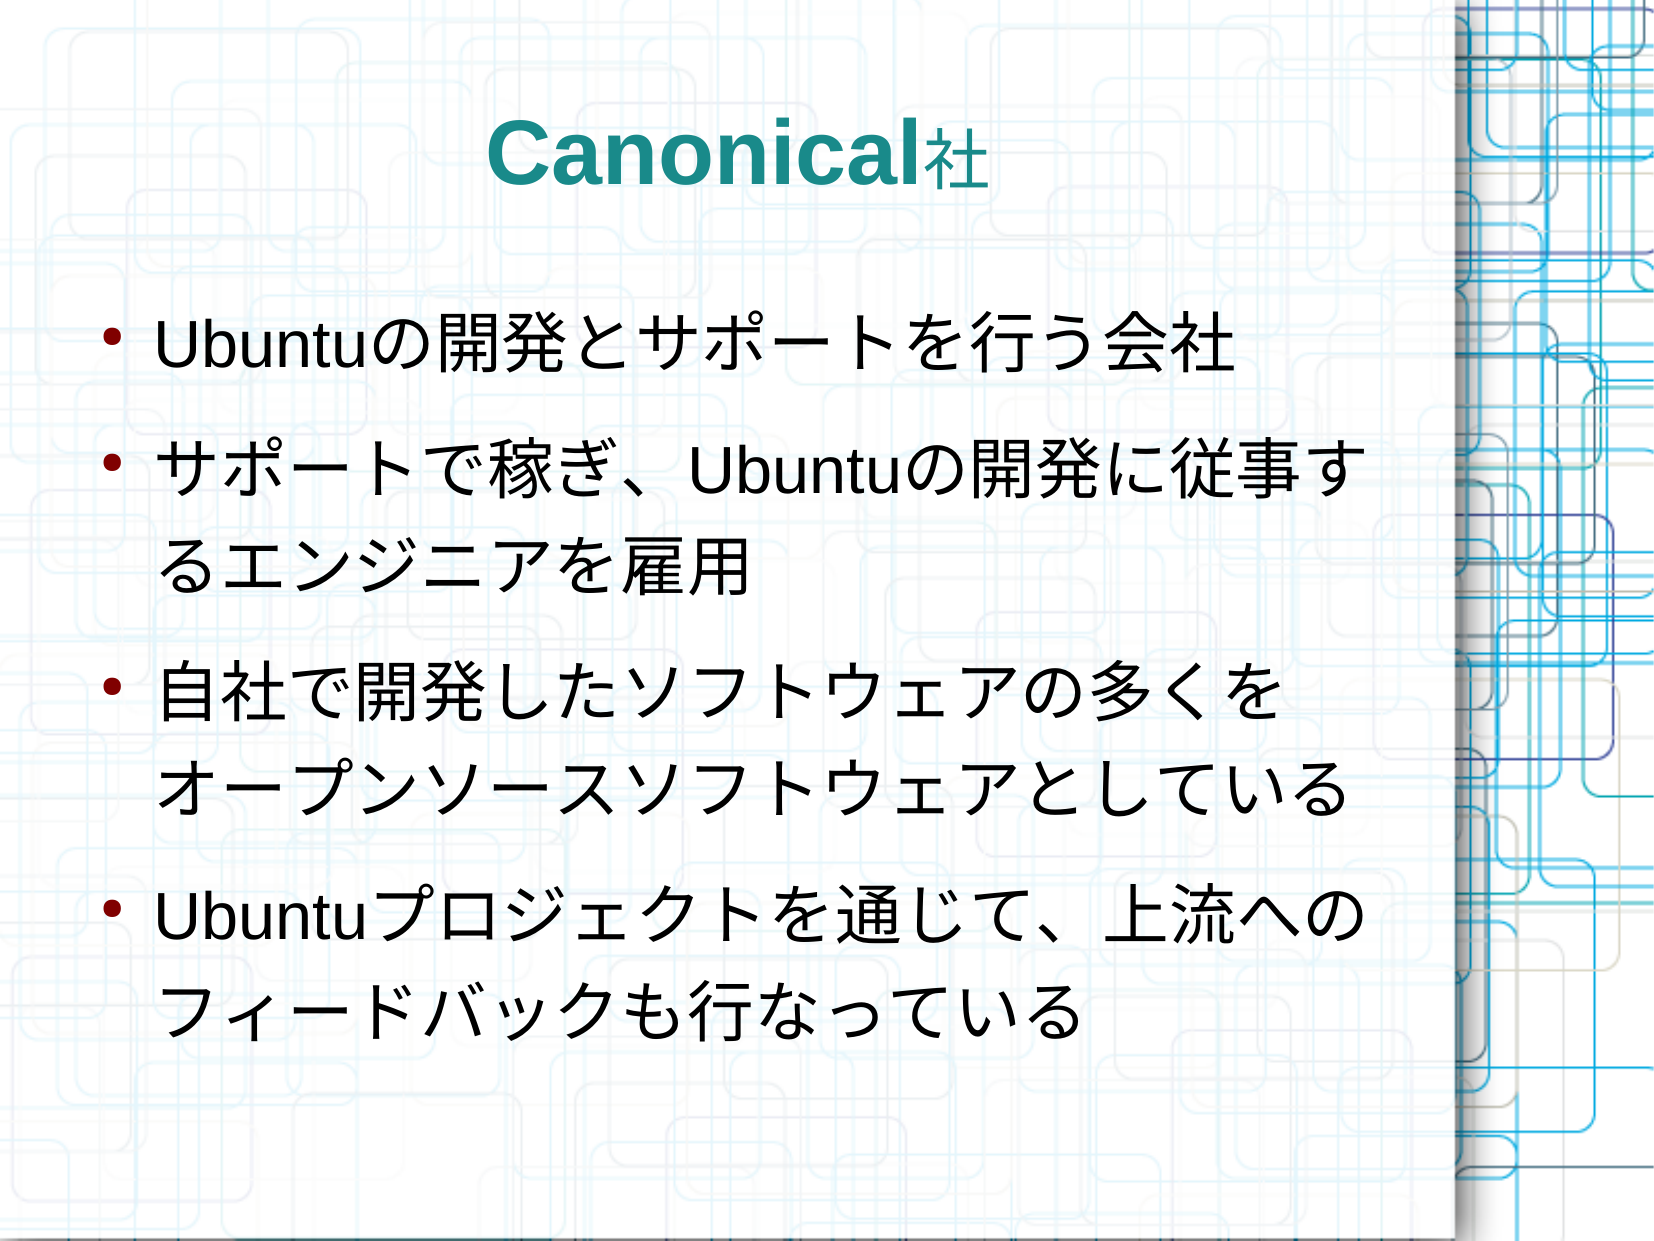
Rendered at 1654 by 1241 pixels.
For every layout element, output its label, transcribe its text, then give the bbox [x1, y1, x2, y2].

title Canonical社 [59, 49, 1418, 257]
list Ubuntuの開発とサポートを行う会社 サポートで稼ぎ、Ubuntuの開発に従事するエンジニアを雇用 自社で開発したソフトウェアの多くをオープンソースソフトウェアとしている Ubuntuプロジェクトを通じて、上流へのフィードバックも行なっている [82, 290, 1418, 1010]
picture [0, 0, 1654, 1241]
